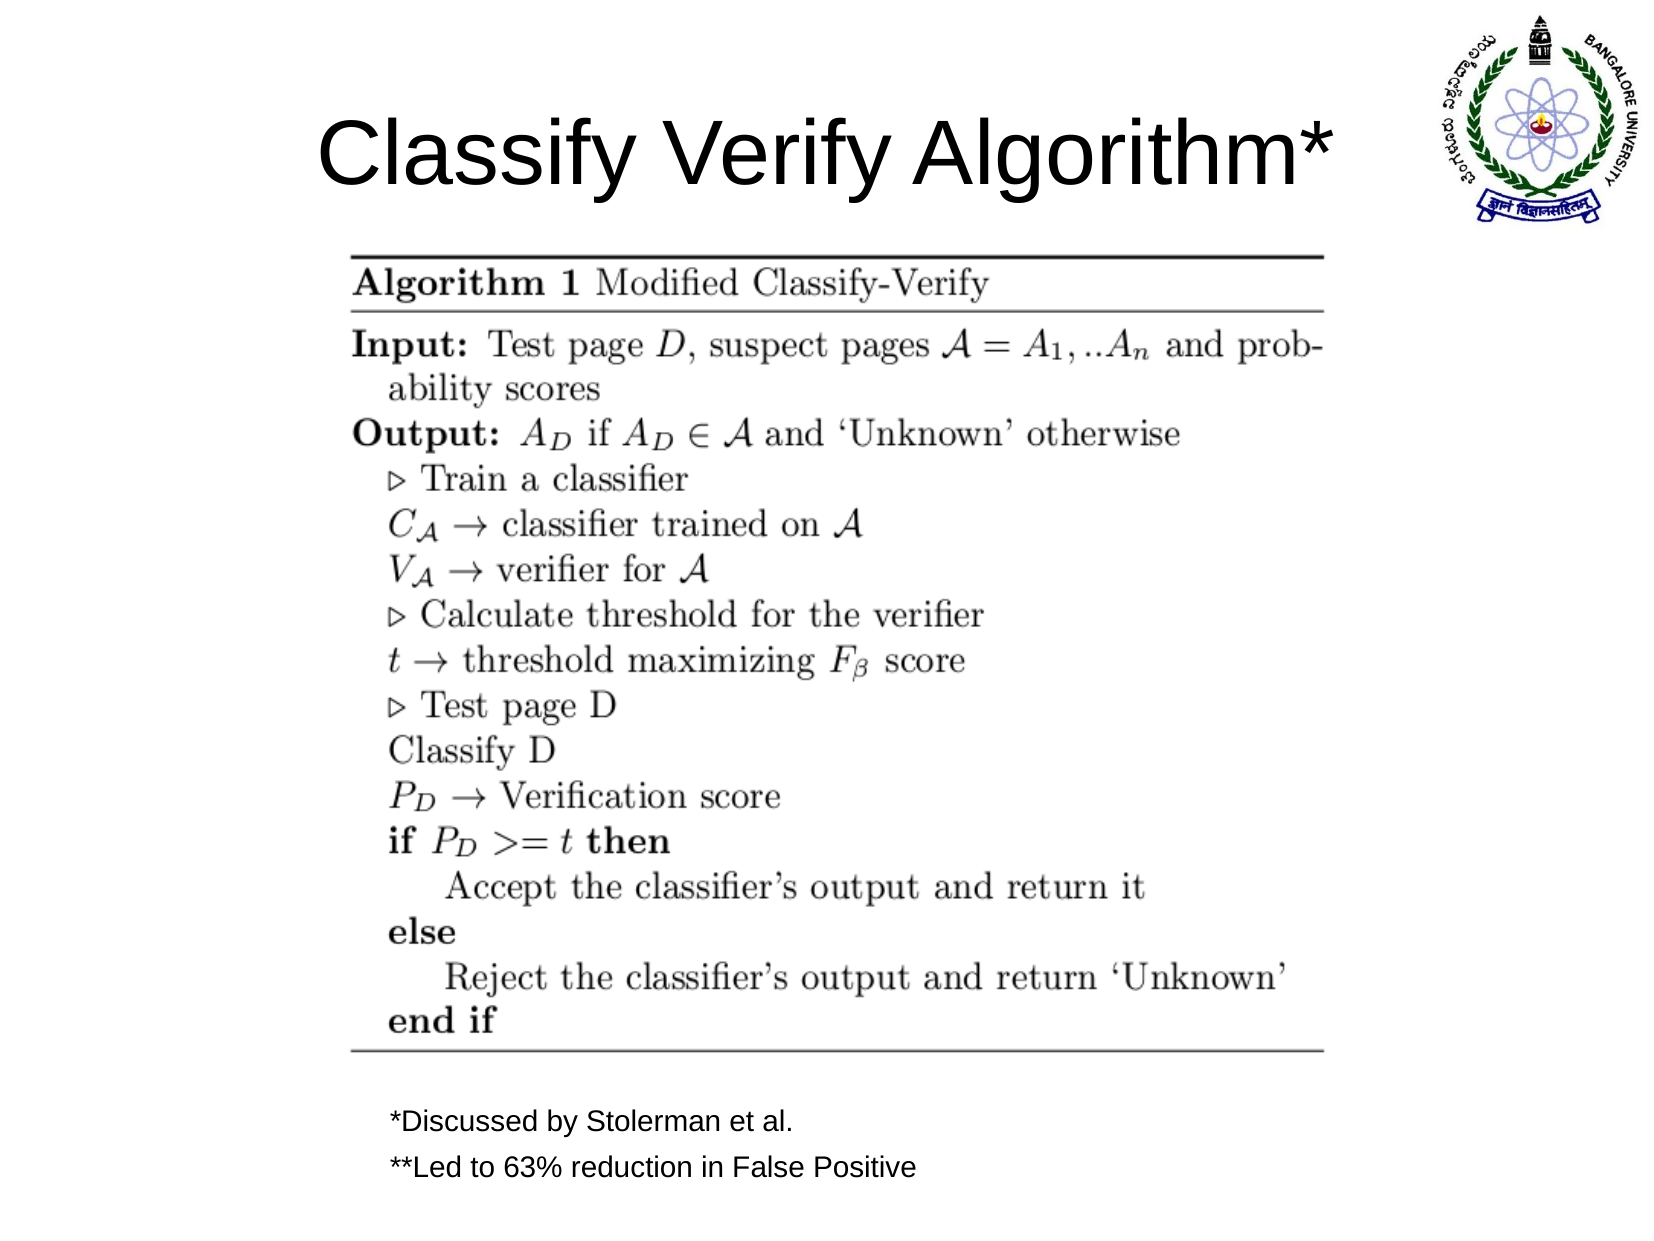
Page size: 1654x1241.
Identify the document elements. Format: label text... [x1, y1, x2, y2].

text_box *Discussed by Stolerman et al. **Led to 63% reduction in False Positive [317, 1104, 1126, 1186]
picture [1425, 5, 1654, 231]
picture [330, 245, 1344, 1081]
title Classify Verify Algorithm* [82, 49, 1571, 257]
